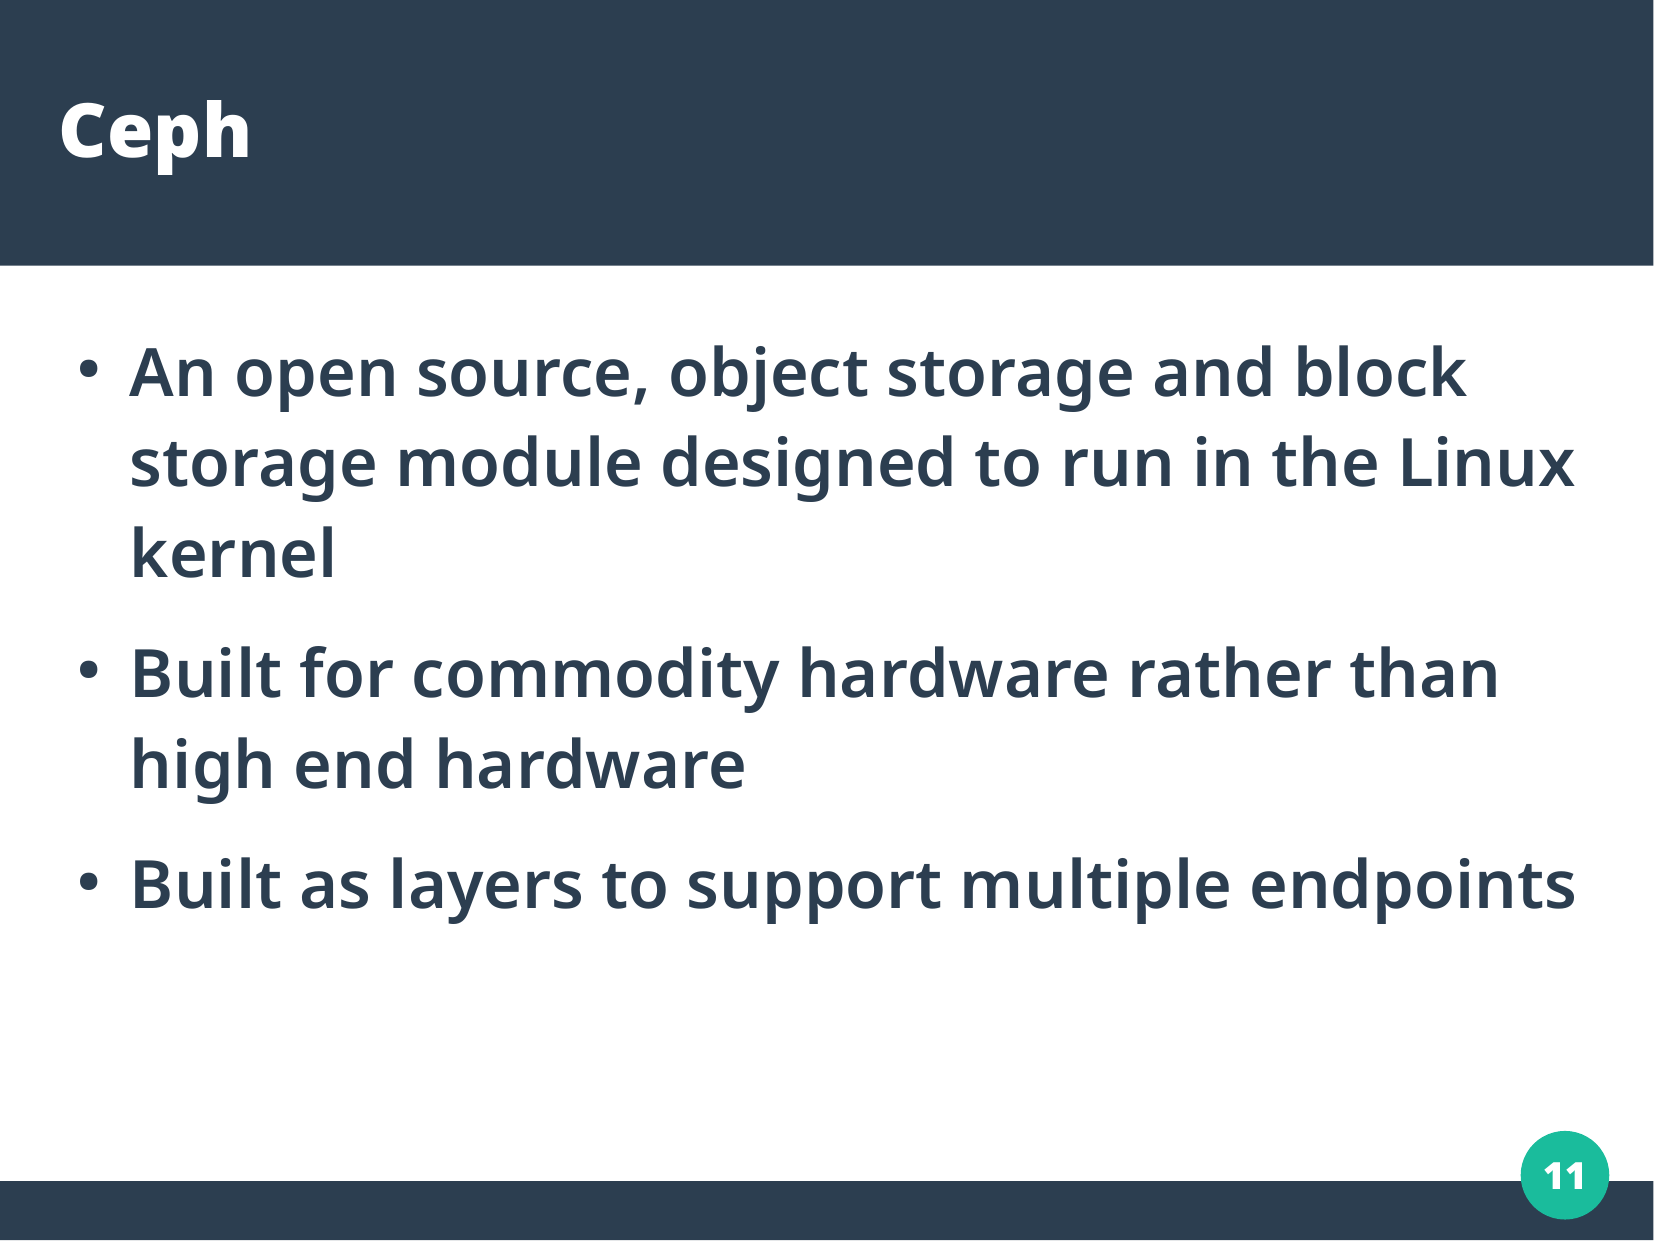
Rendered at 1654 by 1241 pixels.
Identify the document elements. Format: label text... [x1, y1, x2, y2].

list An open source, object storage and block storage module designed to run in the Linux kernel Built for commodity hardware rather than high end hardware Built as layers to support multiple endpoints [59, 324, 1595, 1152]
title Ceph [59, 49, 1595, 207]
